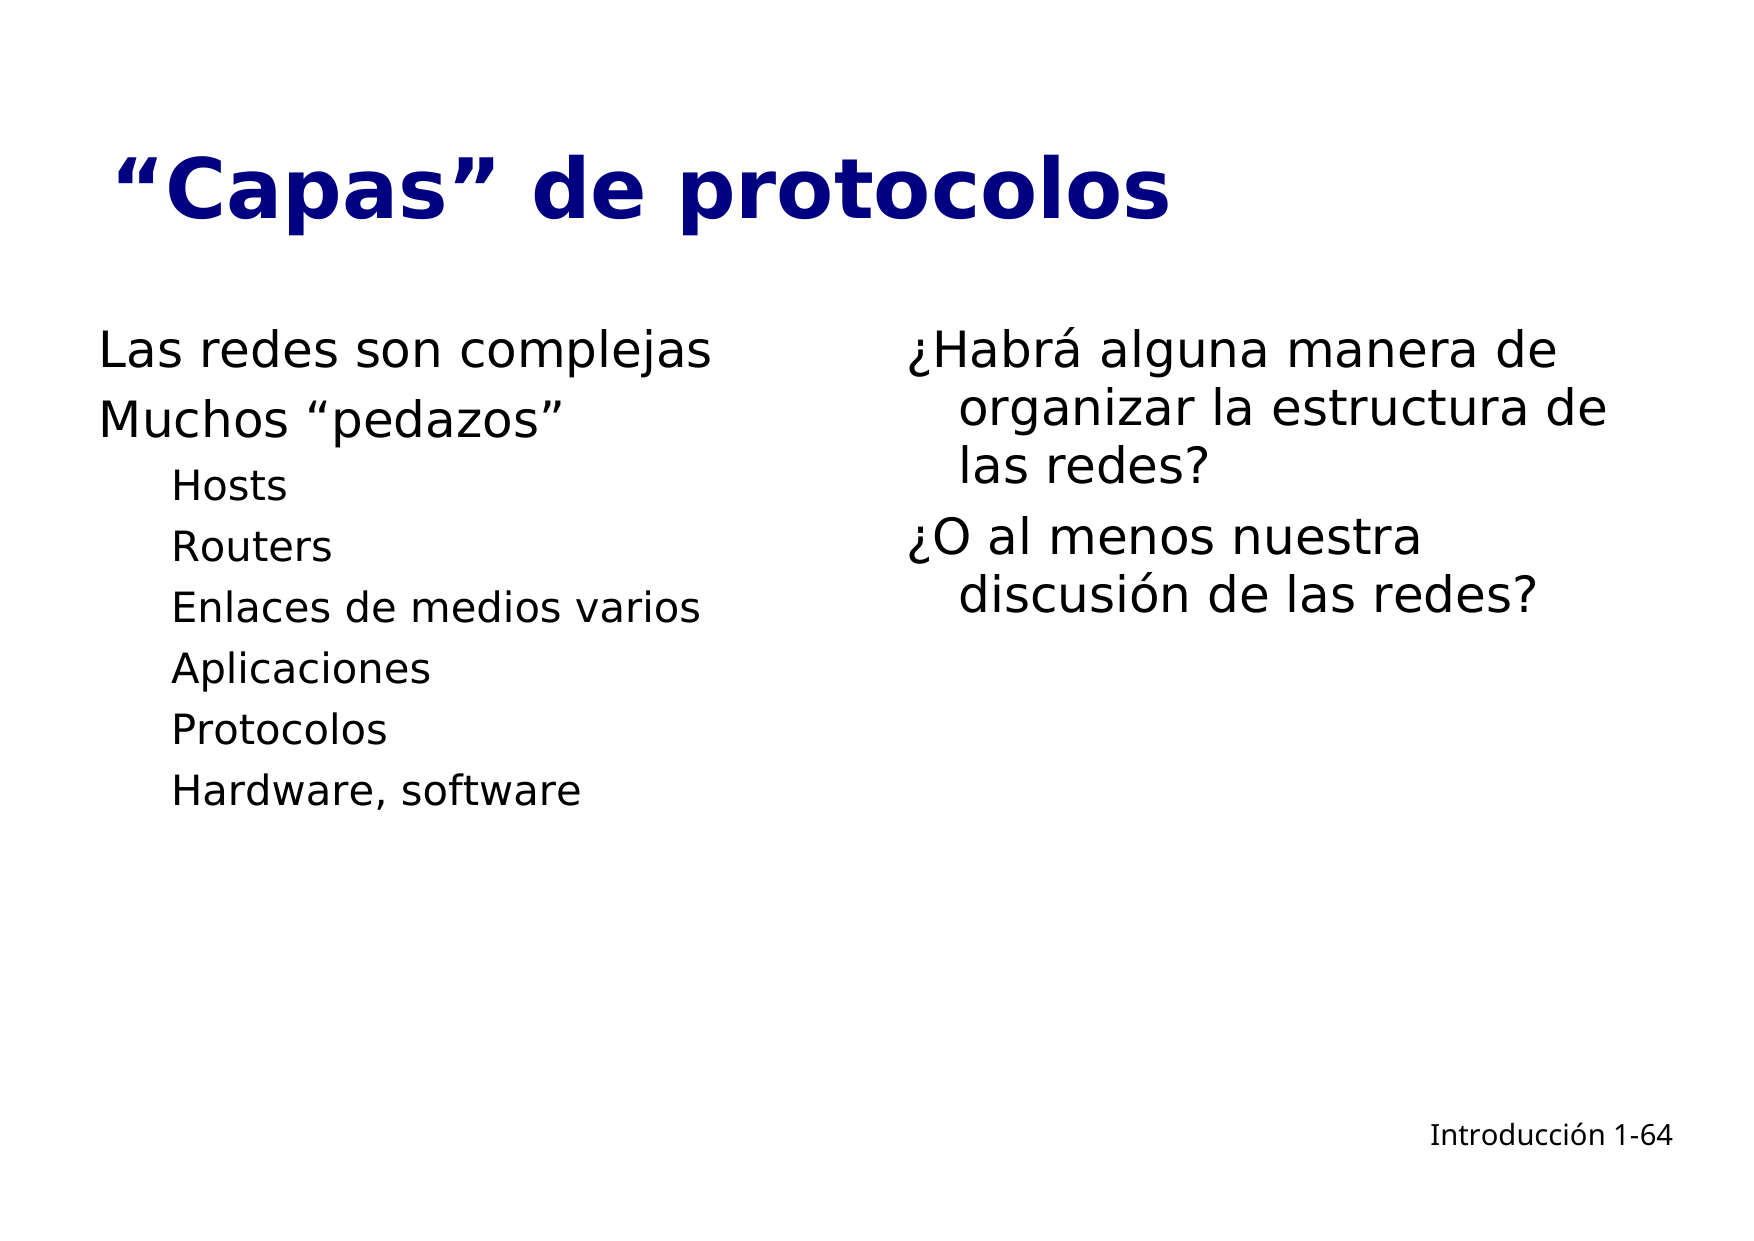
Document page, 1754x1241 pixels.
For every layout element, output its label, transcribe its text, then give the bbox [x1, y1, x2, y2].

list Las redes son complejas Muchos “pedazos” Hosts Routers Enlaces de medios varios Aplicaciones Protocolos Hardware, software [96, 320, 865, 816]
list ¿Habrá alguna manera de organizar la estructura de las redes? ¿O al menos nuestra discusión de las redes? [903, 320, 1672, 625]
title “Capas” de protocolos [96, 74, 1672, 305]
